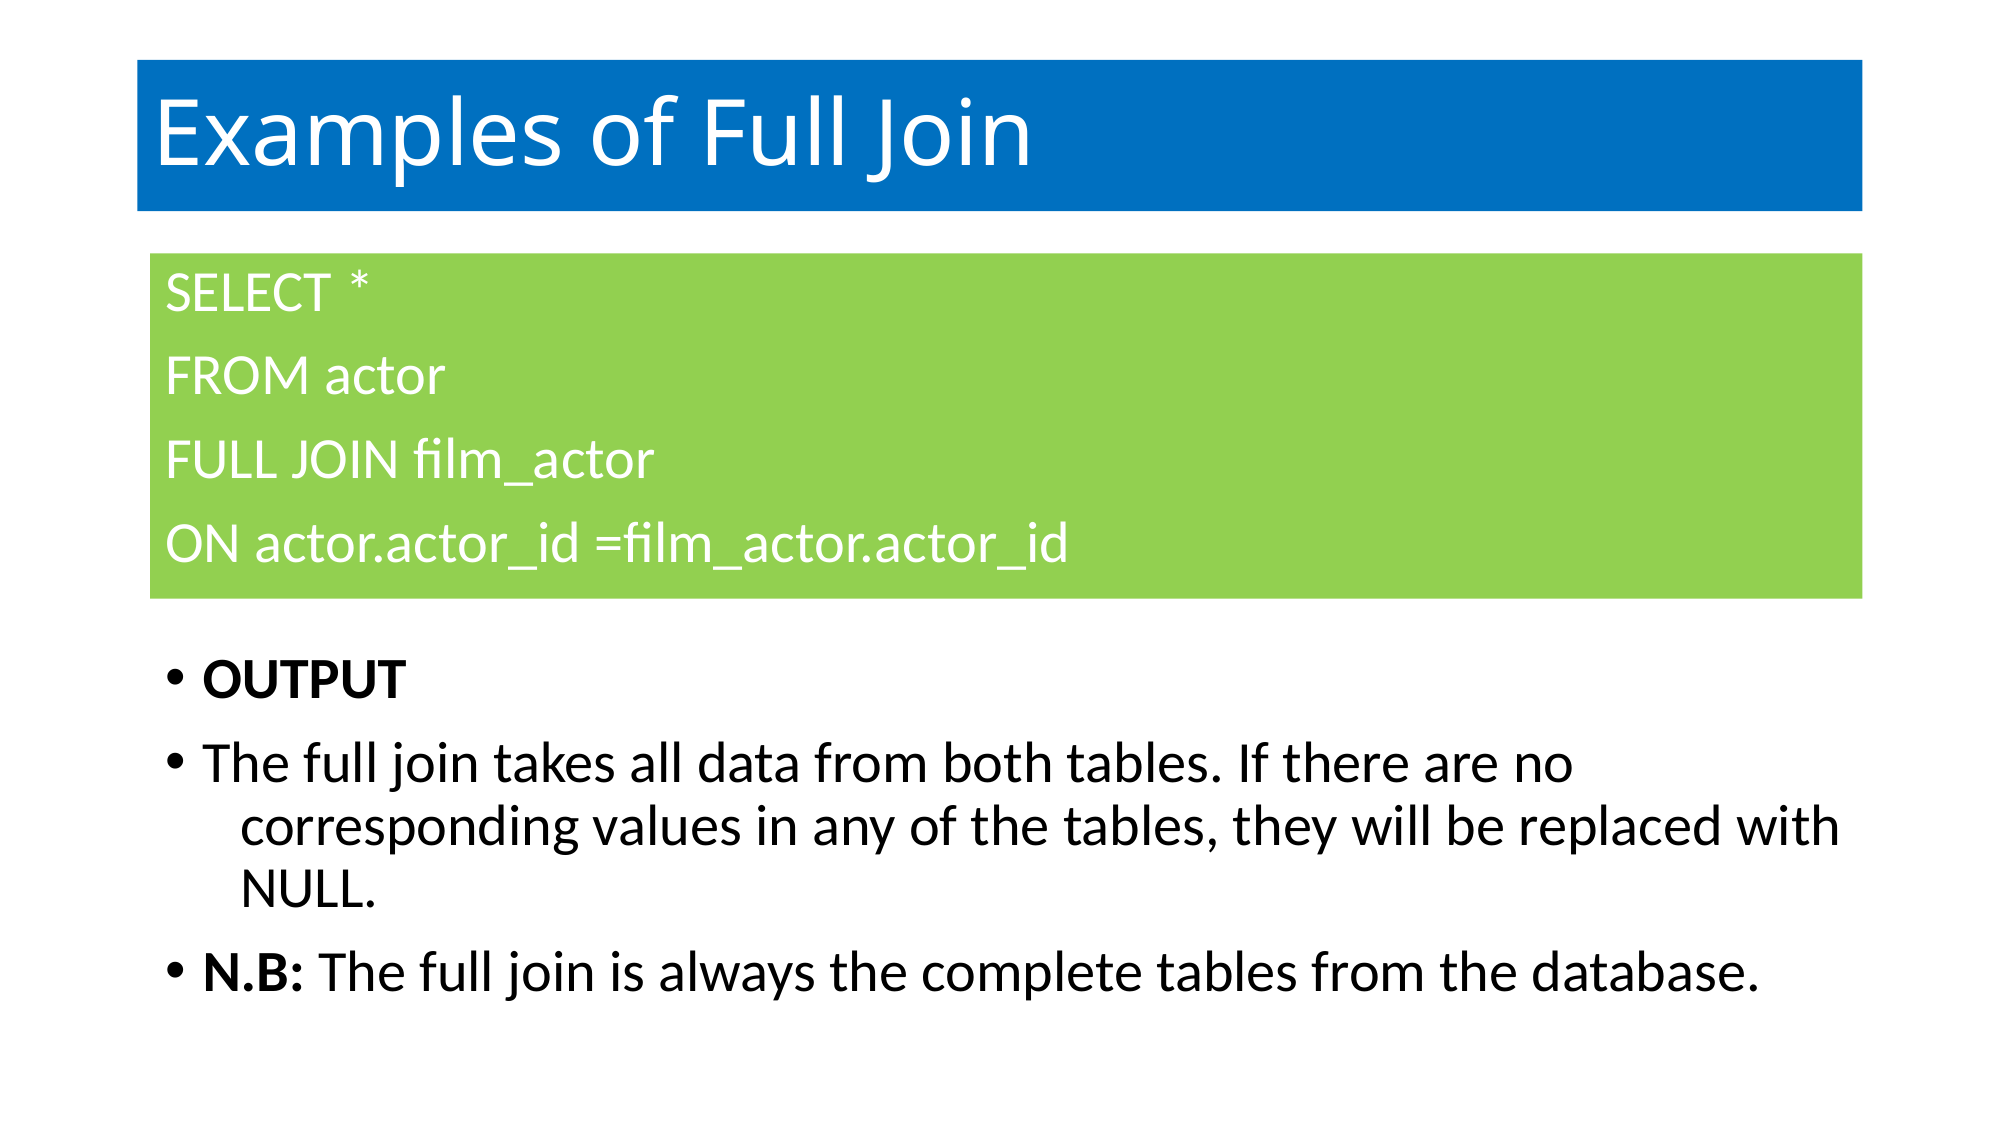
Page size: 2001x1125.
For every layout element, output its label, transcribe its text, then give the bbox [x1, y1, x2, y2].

list OUTPUT The full join takes all data from both tables. If there are no corresponding values in any of the tables, they will be replaced with NULL. N.B: The full join is always the complete tables from the database. [150, 640, 1863, 1014]
list SELECT * FROM actor FULL JOIN film_actor ON actor.actor_id =film_actor.actor_id [150, 253, 1863, 599]
title Examples of Full Join [137, 59, 1863, 212]
